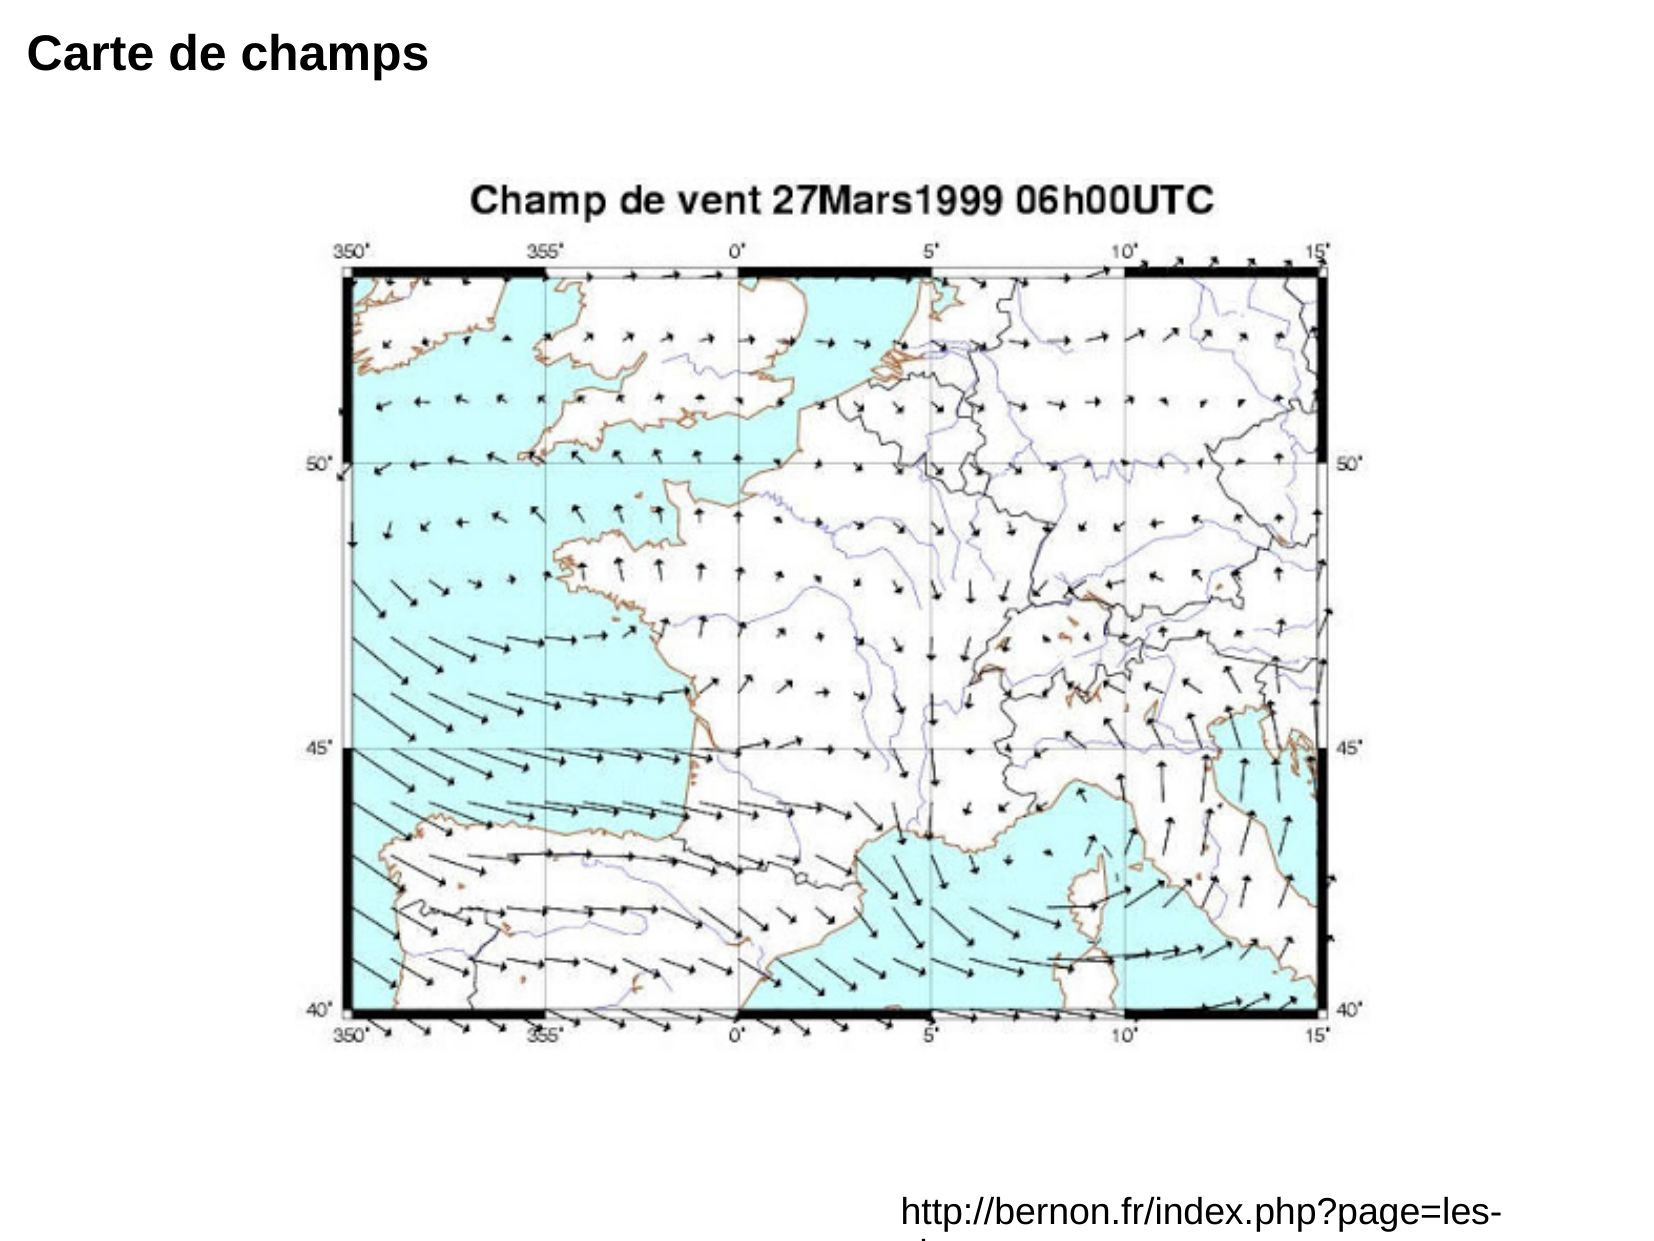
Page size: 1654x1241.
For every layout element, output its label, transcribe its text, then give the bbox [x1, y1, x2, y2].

text_box Carte de champs [11, 17, 898, 90]
text_box http://bernon.fr/index.php?page=les-champs [885, 1183, 1649, 1241]
picture [295, 177, 1371, 1068]
